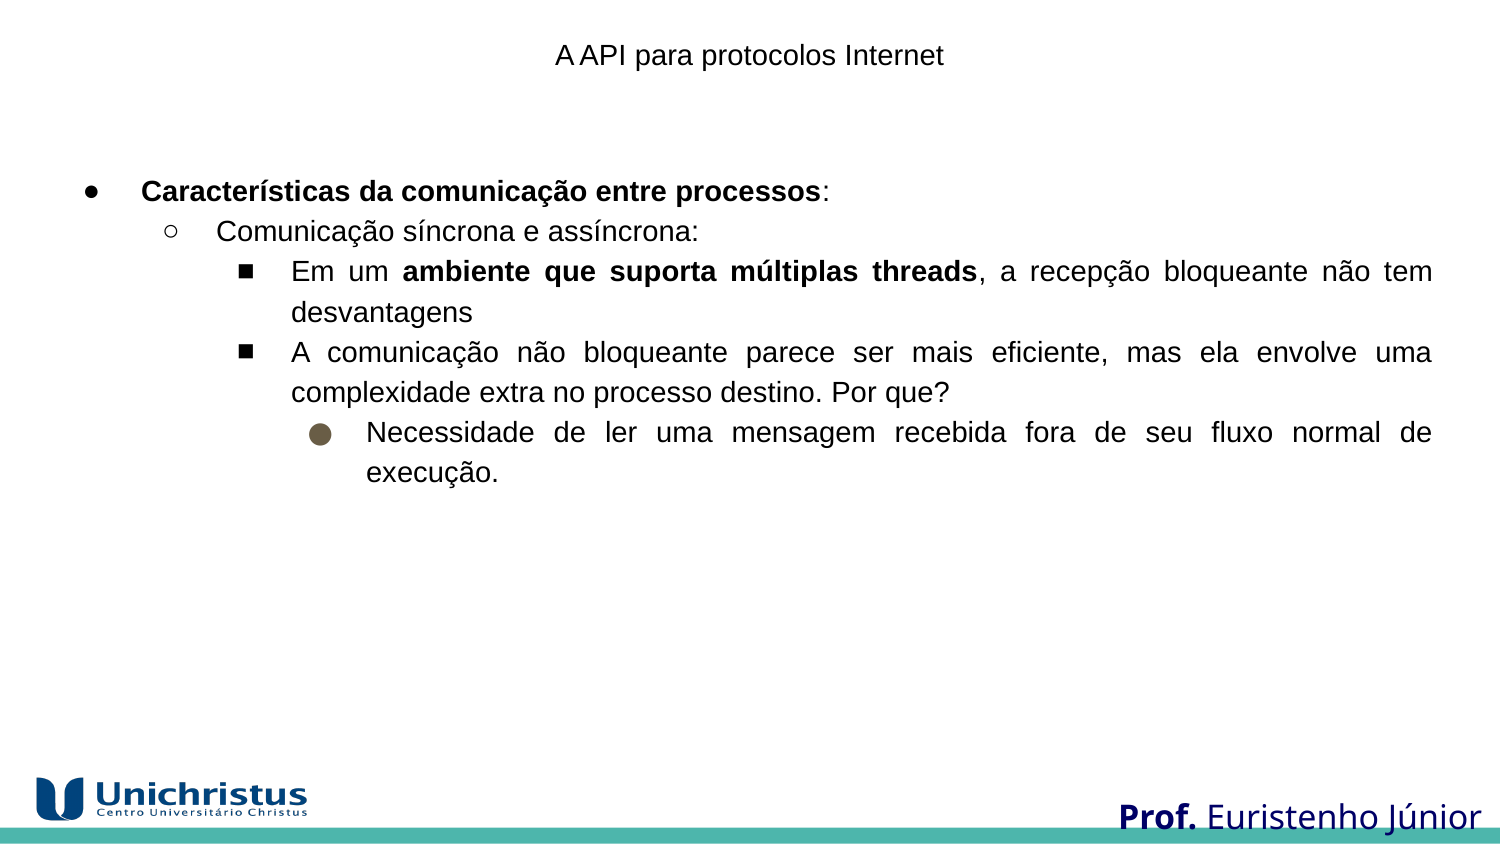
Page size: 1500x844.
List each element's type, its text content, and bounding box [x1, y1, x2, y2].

list Características da comunicação entre processos: Comunicação síncrona e assíncrona: Em um ambiente que suporta múltiplas threads, a recepção bloqueante não tem desvantagens A comunicação não bloqueante parece ser mais eficiente, mas ela envolve uma complexidade extra no processo destino. Por que? Necessidade de ler uma mensagem recebida fora de seu fluxo normal de execução. [51, 152, 1449, 750]
picture [32, 775, 311, 822]
title A API para protocolos Internet [51, 20, 1449, 137]
